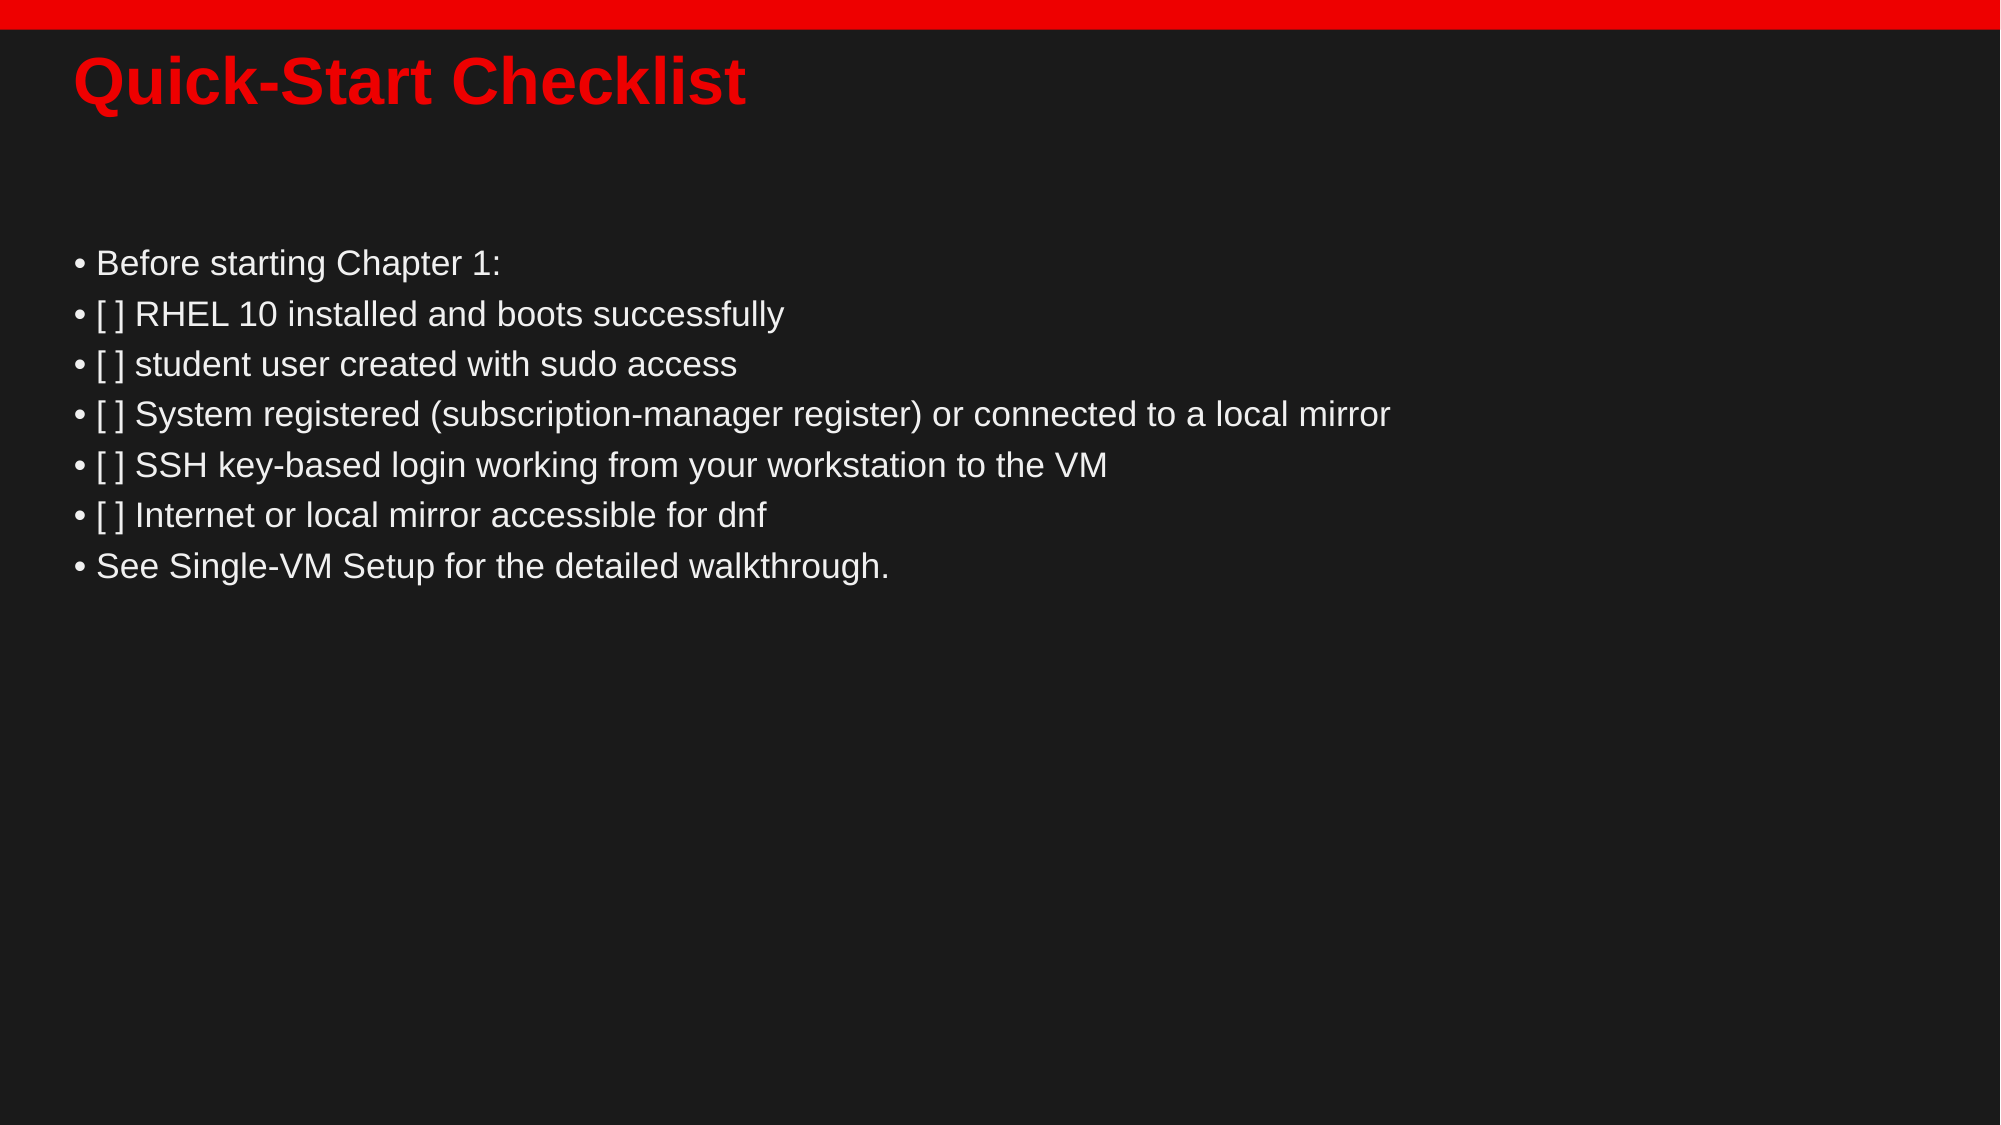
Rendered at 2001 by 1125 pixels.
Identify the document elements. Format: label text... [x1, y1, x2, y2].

text_box [0, 0, 2001, 30]
text_box • Before starting Chapter 1: • [ ] RHEL 10 installed and boots successfully • [ ] student user created with sudo access • [ ] System registered (subscription-manager register) or connected to a local mirror • [ ] SSH key-based login working from your workstation to the VM • [ ] Internet or local mirror accessible for dnf • See Single-VM Setup for the detailed walkthrough. [59, 236, 1942, 1037]
text_box Quick-Start Checklist [59, 36, 1942, 208]
